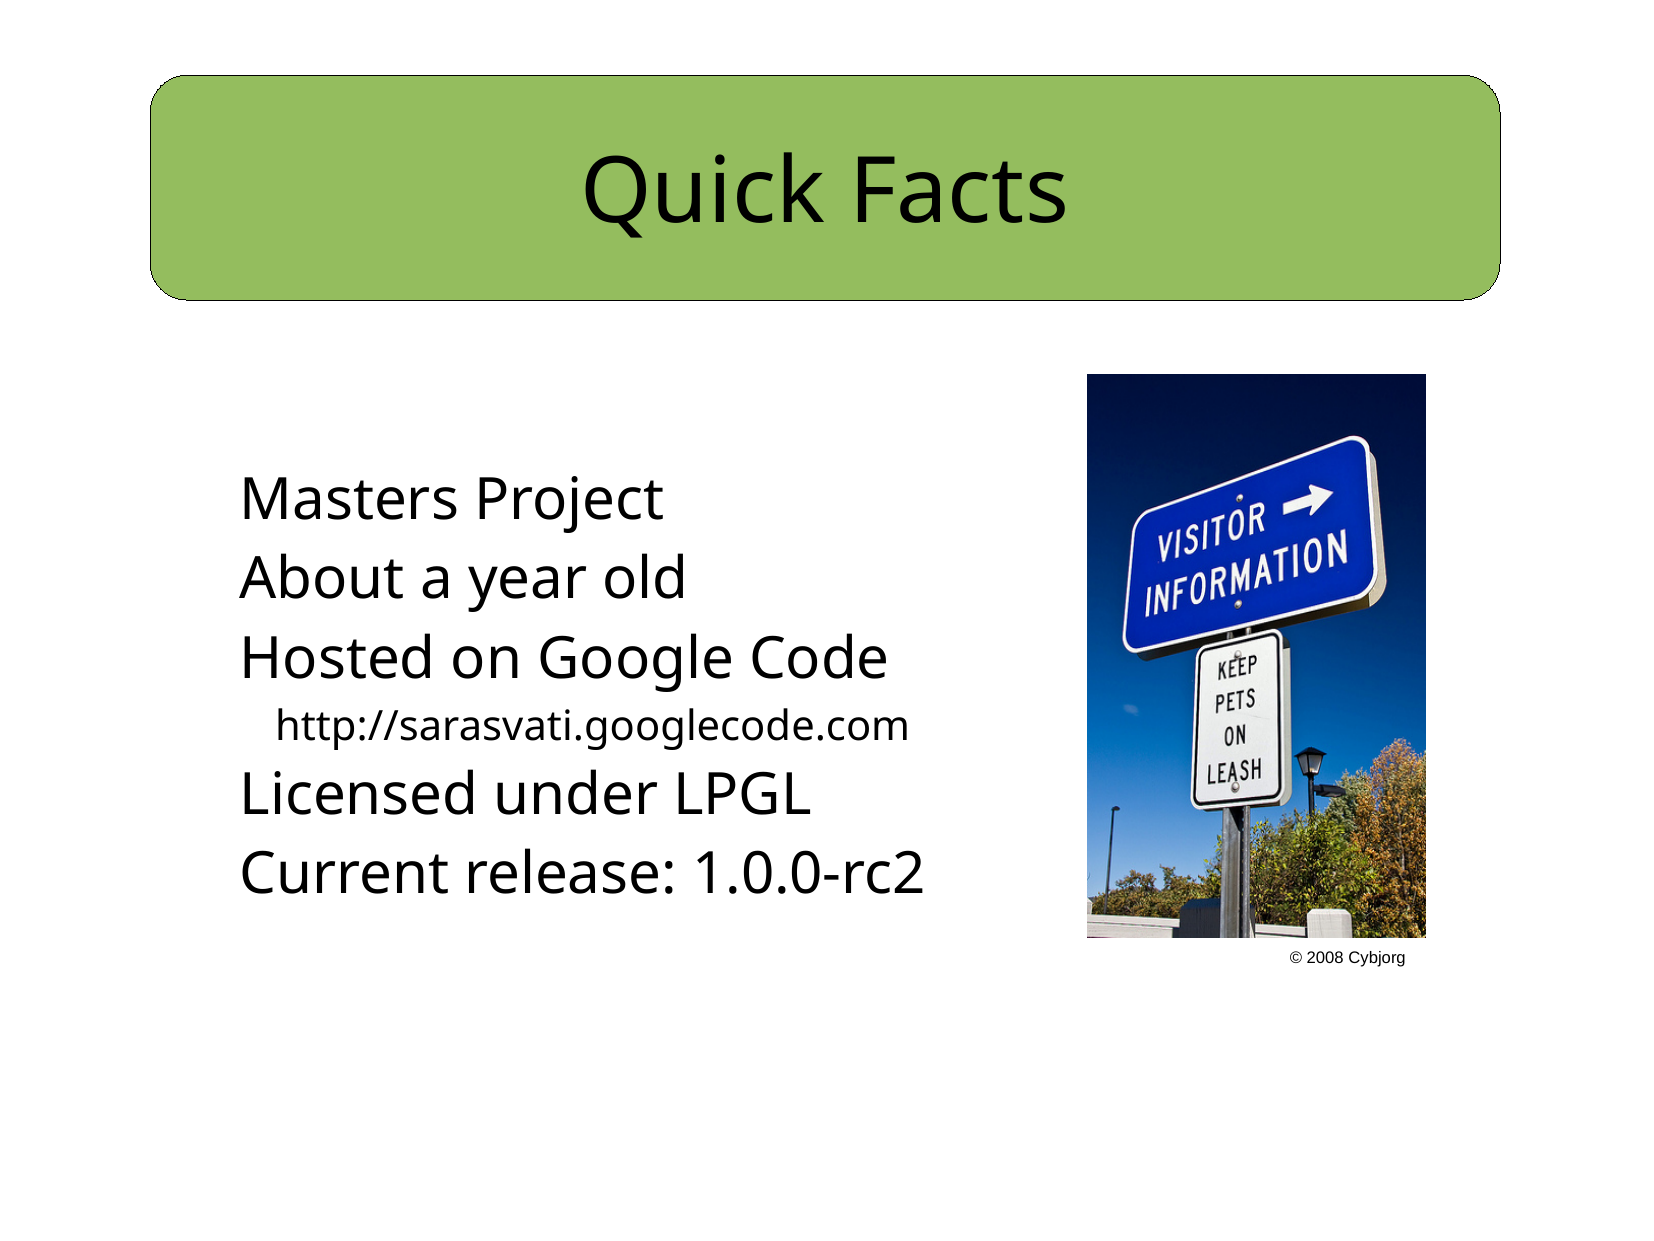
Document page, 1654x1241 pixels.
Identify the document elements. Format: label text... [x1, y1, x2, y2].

text_box Quick Facts [150, 75, 1501, 301]
text_box © 2008 Cybjorg [1275, 941, 1421, 976]
picture [1087, 374, 1426, 938]
text_box Masters Project About a year old Hosted on Google Code http://sarasvati.googlecode.com Licensed under LPGL Current release: 1.0.0-rc2 [225, 450, 1051, 897]
